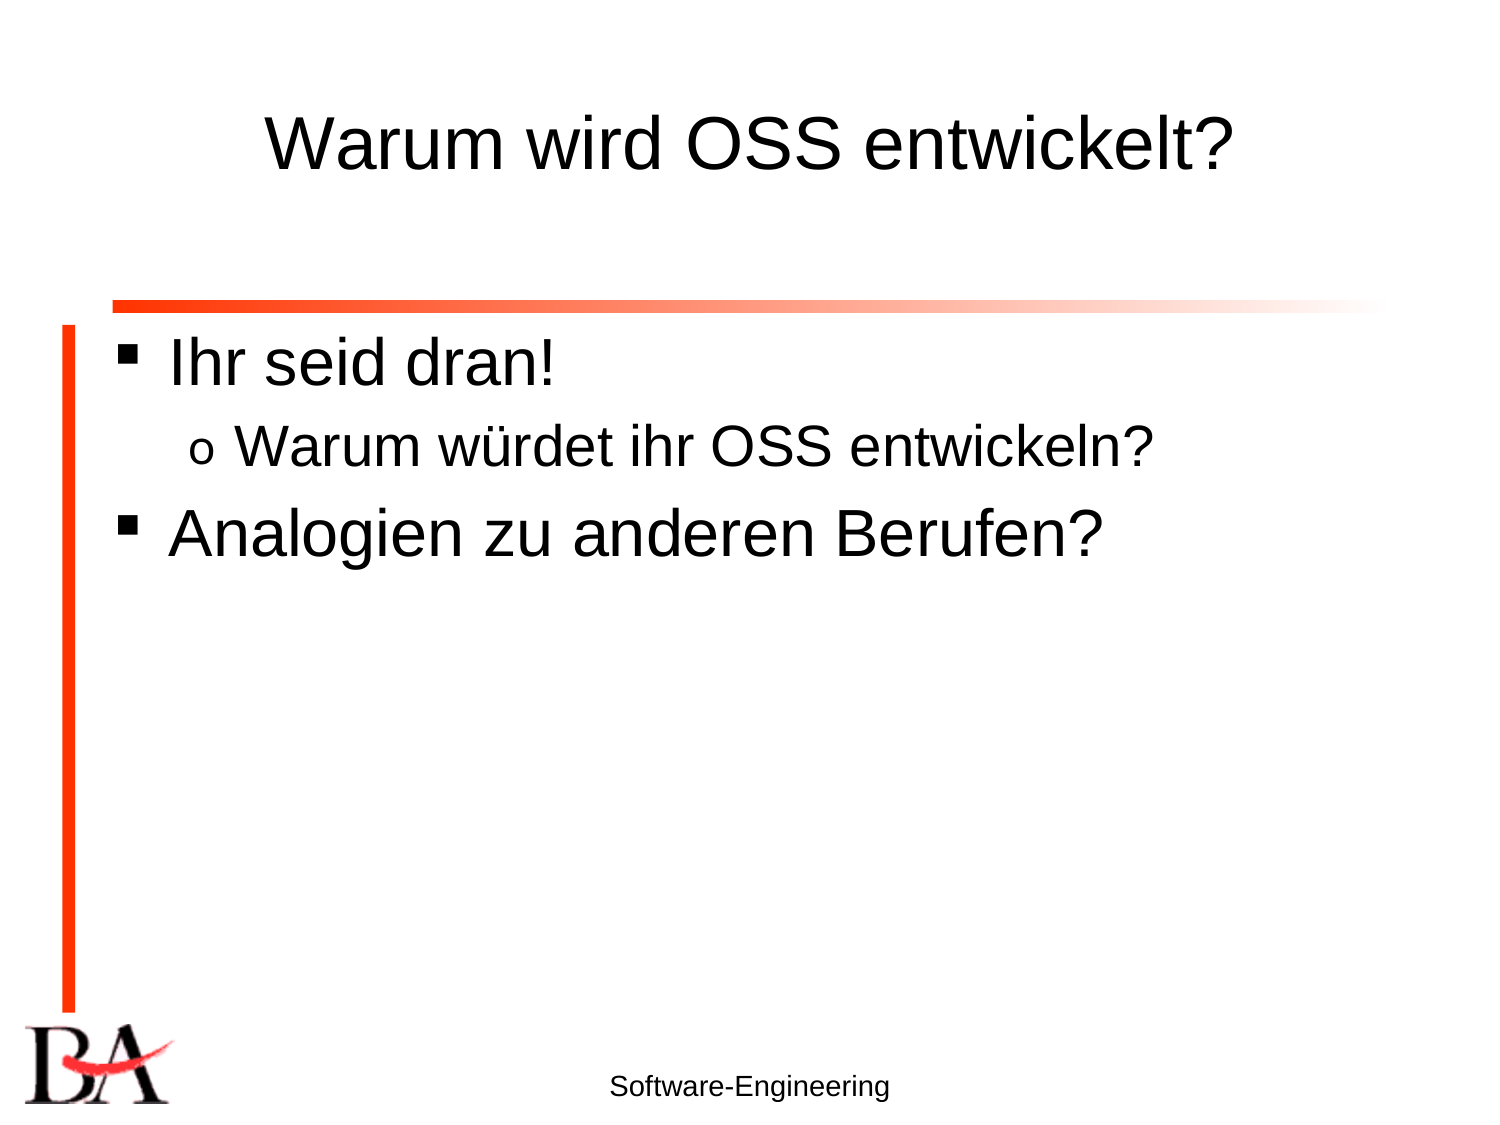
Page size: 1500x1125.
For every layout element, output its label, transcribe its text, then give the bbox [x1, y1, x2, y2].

picture [24, 1024, 175, 1104]
list Ihr seid dran! Warum würdet ihr OSS entwickeln? Analogien zu anderen Berufen? [112, 324, 1388, 1036]
title Warum wird OSS entwickelt? [112, 28, 1388, 259]
